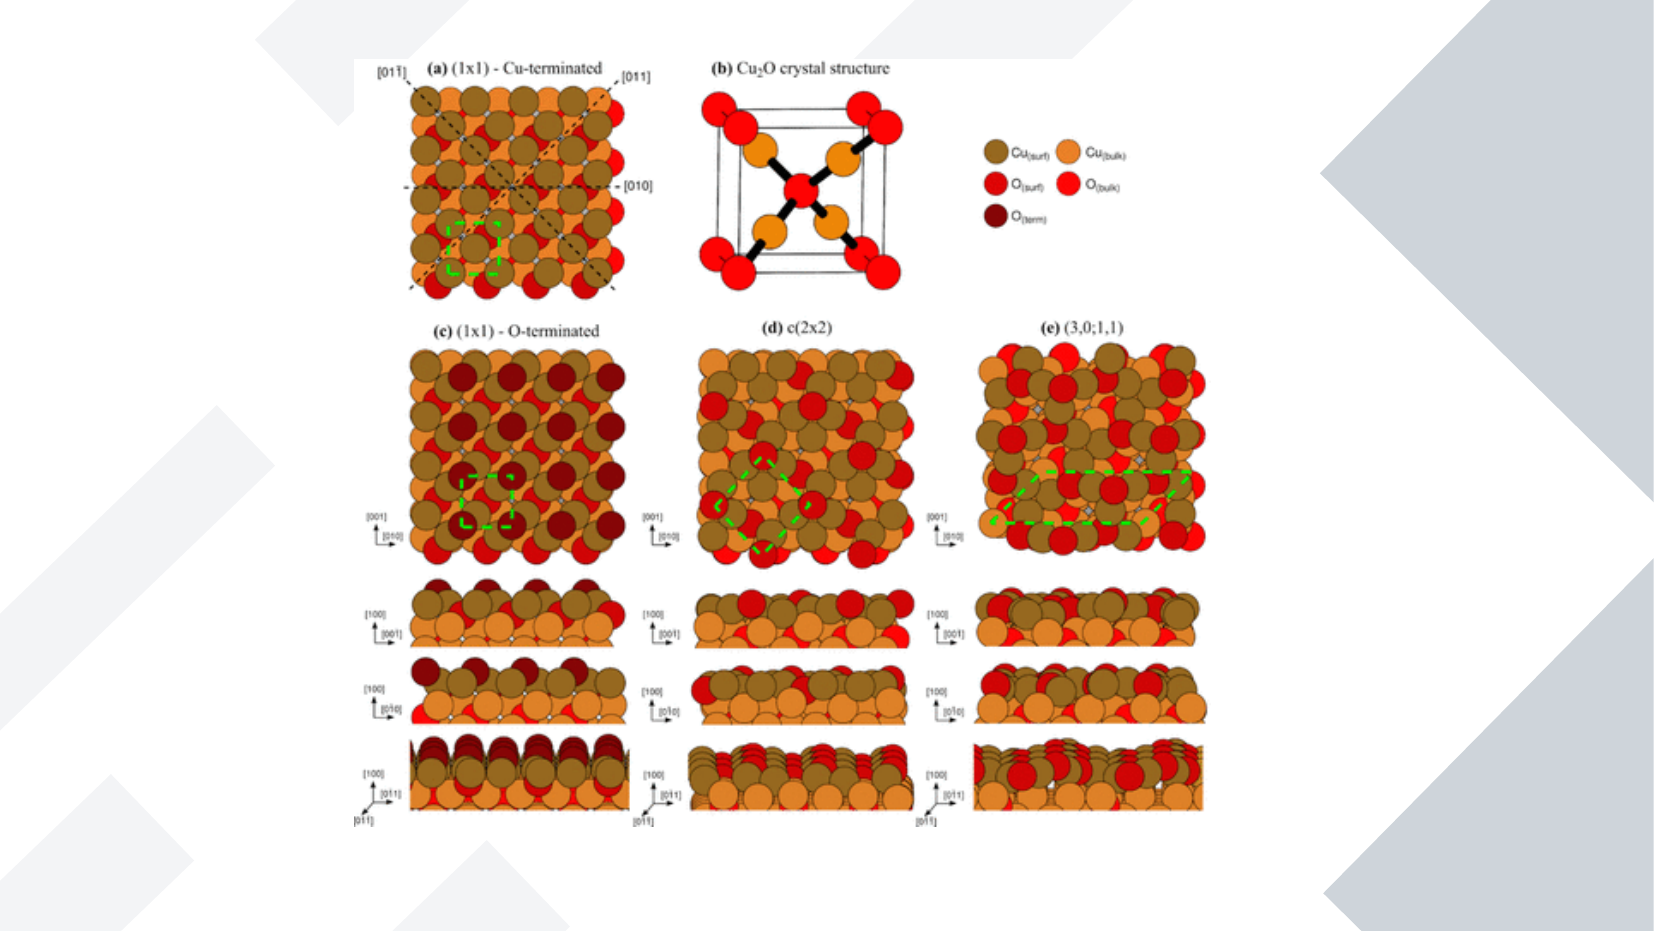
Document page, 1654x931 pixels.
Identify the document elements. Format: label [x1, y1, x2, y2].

picture [354, 59, 1211, 827]
